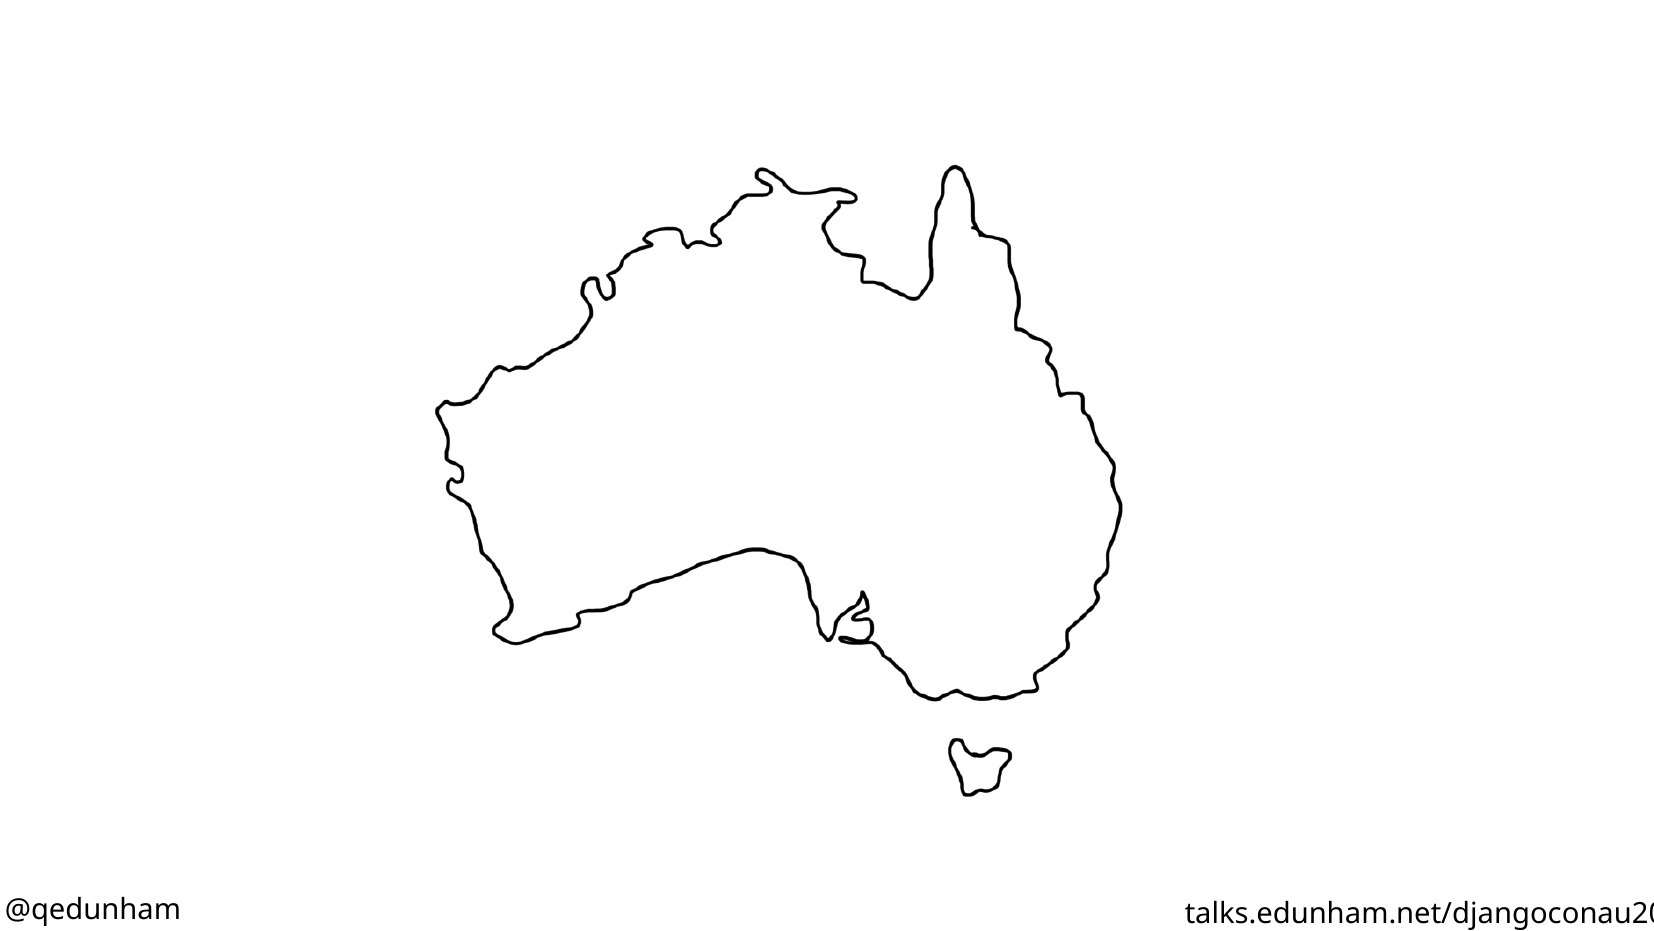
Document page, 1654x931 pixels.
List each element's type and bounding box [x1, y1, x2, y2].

picture [435, 164, 1123, 797]
